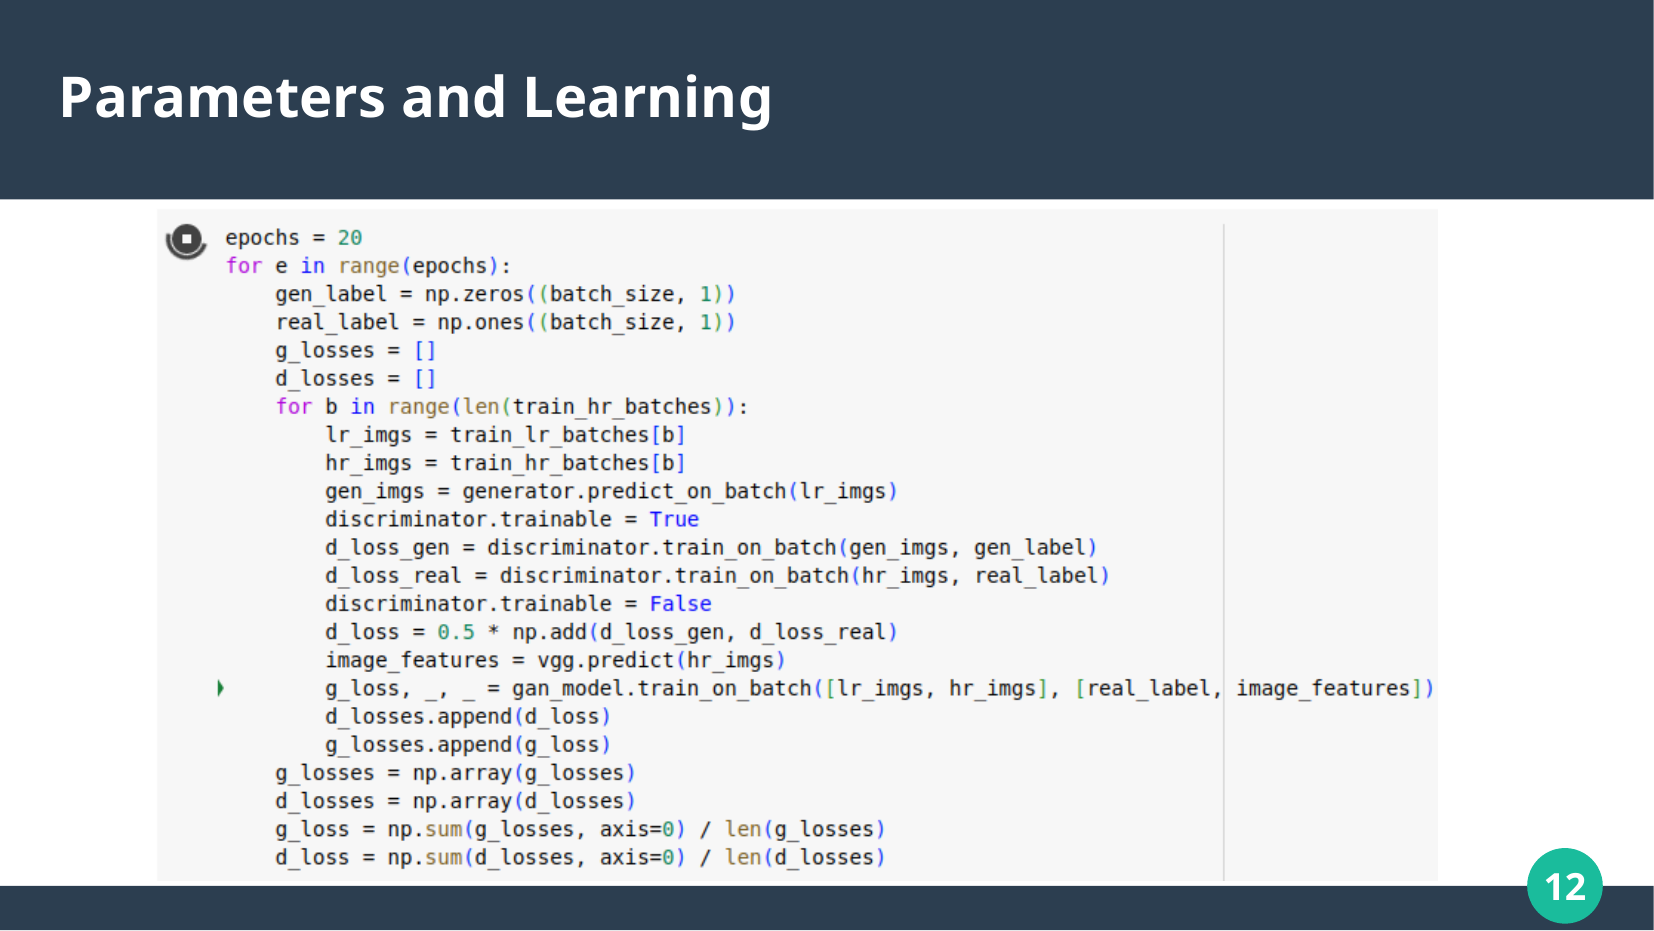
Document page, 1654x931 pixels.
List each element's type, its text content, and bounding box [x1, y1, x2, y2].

title Parameters and Learning [59, 37, 1595, 156]
picture [150, 205, 1438, 881]
